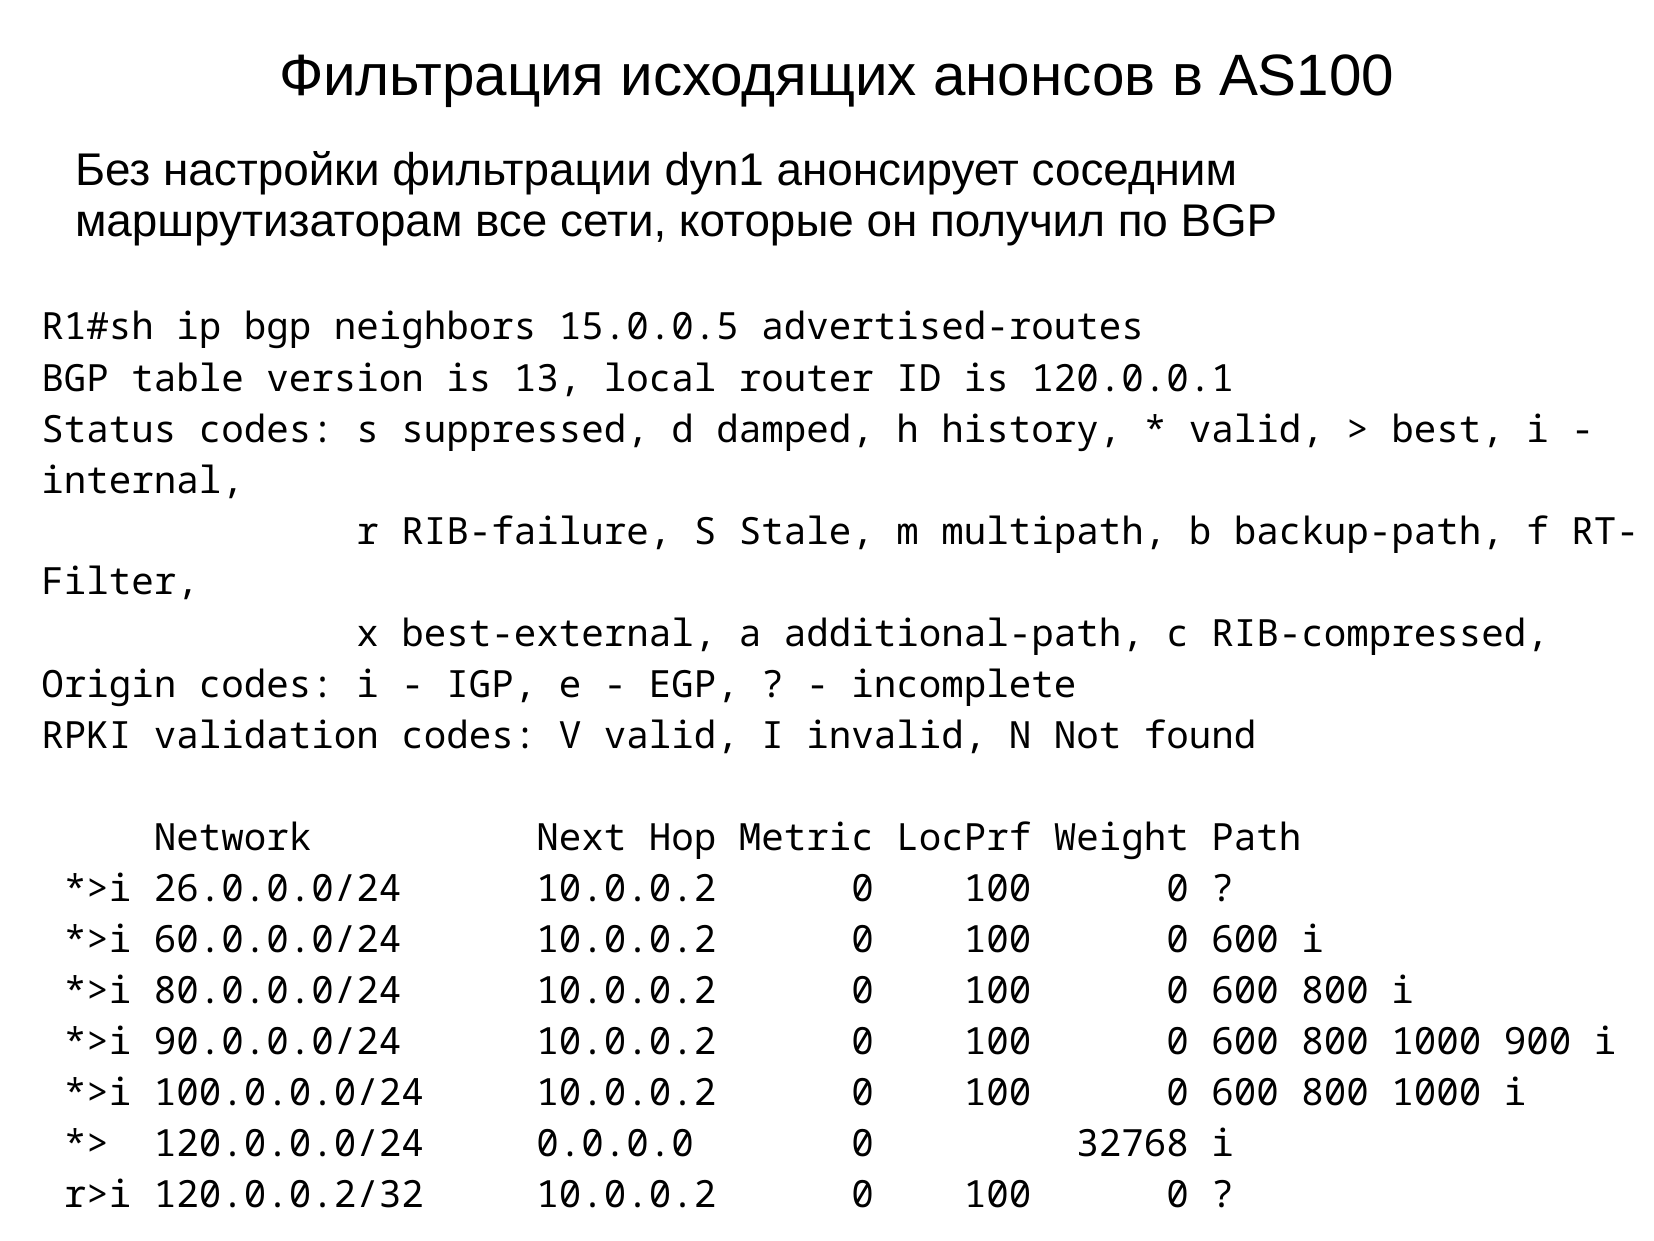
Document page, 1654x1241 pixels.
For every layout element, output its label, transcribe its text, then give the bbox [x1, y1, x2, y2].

subtitle Без настройки фильтрации dyn1 анонсирует соседним маршрутизаторам все сети, которые он получил по BGP [75, 127, 1564, 263]
title Фильтрация исходящих анонсов в AS100 [82, 22, 1571, 95]
list R1#sh ip bgp neighbors 15.0.0.5 advertised-routes BGP table version is 13, local router ID is 120.0.0.1 Status codes: s suppressed, d damped, h history, * valid, > best, i - internal, r RIB-failure, S Stale, m multipath, b backup-path, f RT-Filter, x best-external, a additional-path, c RIB-compressed, Origin codes: i - IGP, e - EGP, ? - incomplete RPKI validation codes: V valid, I invalid, N Not found Network Next Hop Metric LocPrf Weight Path *>i 26.0.0.0/24 10.0.0.2 0 100 0 ? *>i 60.0.0.0/24 10.0.0.2 0 100 0 600 i *>i 80.0.0.0/24 10.0.0.2 0 100 0 600 800 i *>i 90.0.0.0/24 10.0.0.2 0 100 0 600 800 1000 900 i *>i 100.0.0.0/24 10.0.0.2 0 100 0 600 800 1000 i *> 120.0.0.0/24 0.0.0.0 0 32768 i r>i 120.0.0.2/32 10.0.0.2 0 100 0 ? Total number of prefixes 10 [41, 300, 1654, 1201]
